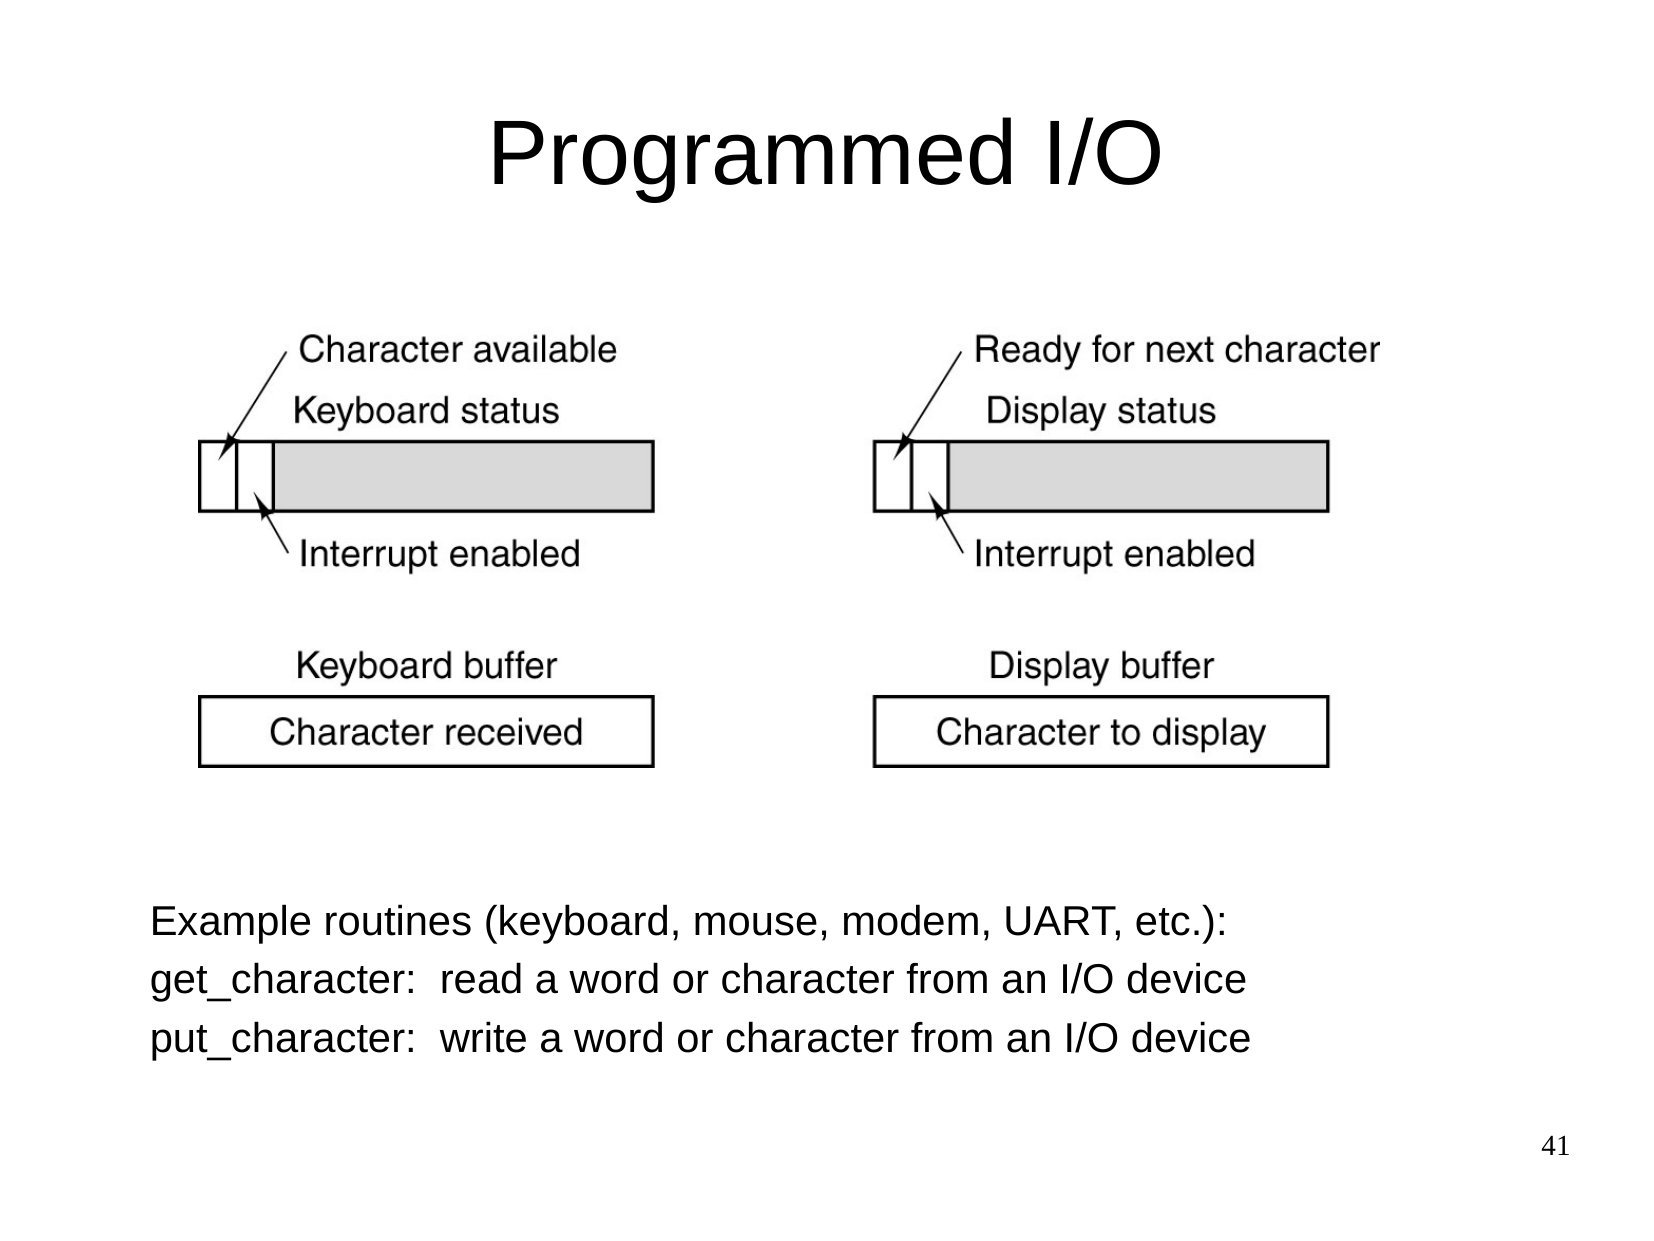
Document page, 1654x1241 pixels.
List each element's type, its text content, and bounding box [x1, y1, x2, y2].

list Example routines (keyboard, mouse, modem, UART, etc.): get_character: read a word or character from an I/O device put_character: write a word or character from an I/O device [135, 889, 1546, 1081]
picture [198, 327, 1380, 768]
title Programmed I/O [82, 49, 1571, 257]
